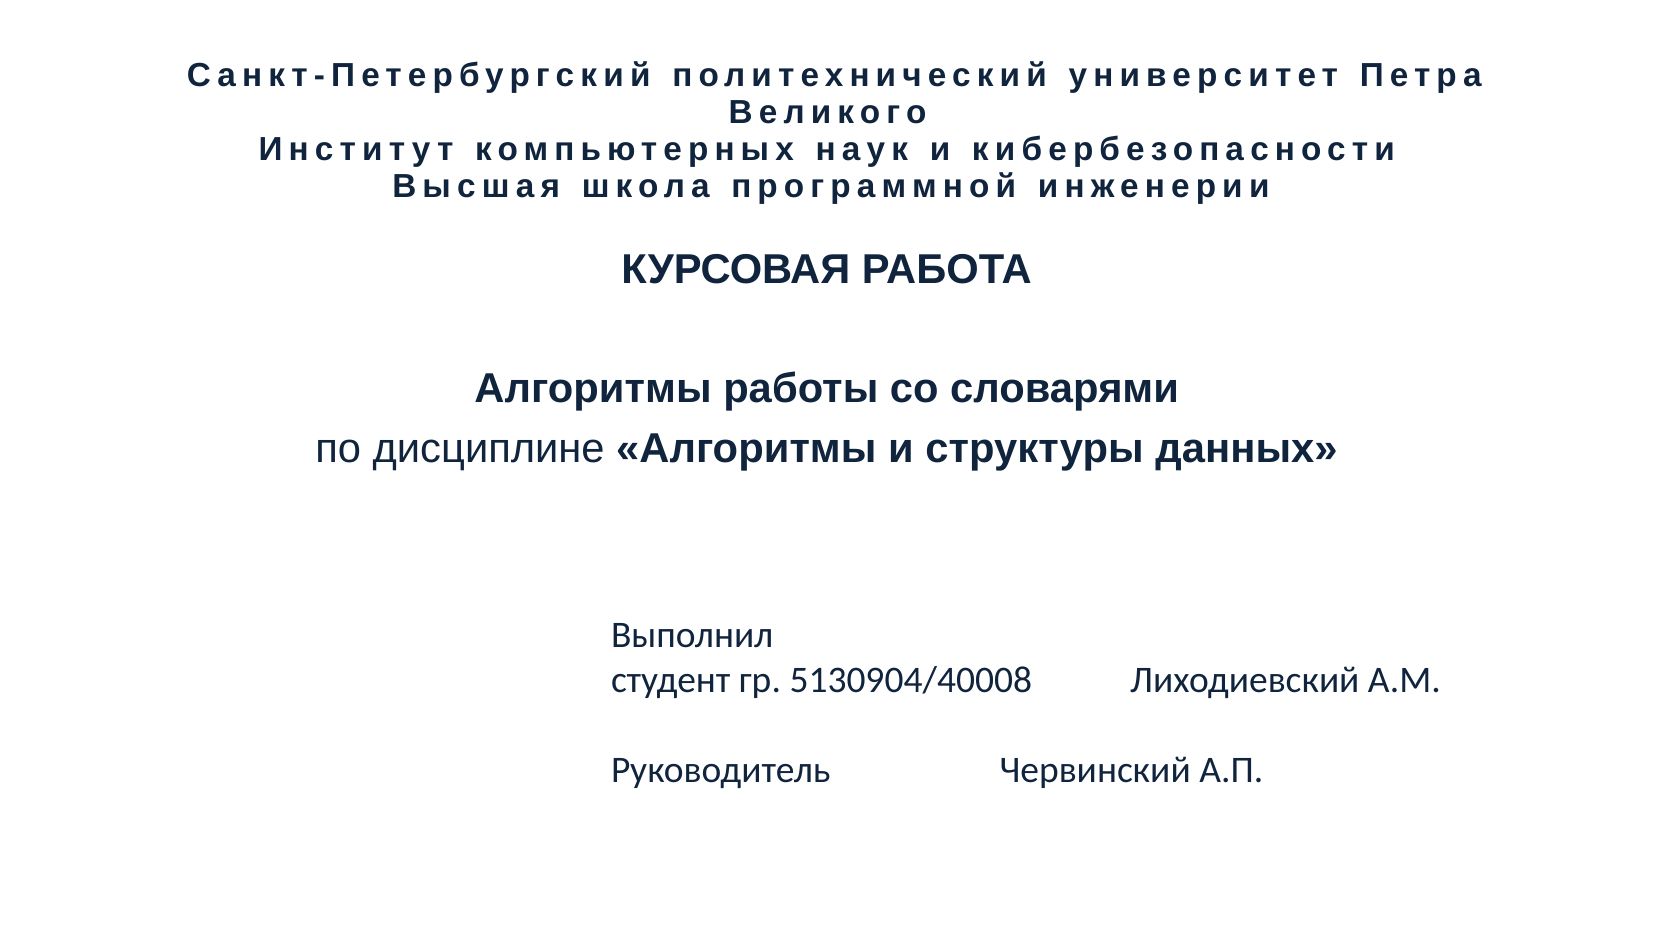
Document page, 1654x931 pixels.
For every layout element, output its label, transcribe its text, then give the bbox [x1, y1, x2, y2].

title Санкт-Петербургский политехнический университет Петра Великого Институт компьютерных наук и кибербезопасности Высшая школа программной инженерии [82, 30, 1595, 325]
text_box Выполнил студент гр. 5130904/40008 Лиходиевский А.М. Руководитель Червинский А.П. [596, 602, 1506, 798]
subtitle КУРСОВАЯ РАБОТА Алгоритмы работы со словарями по дисциплине «Алгоритмы и структуры данных» [82, 88, 1571, 628]
